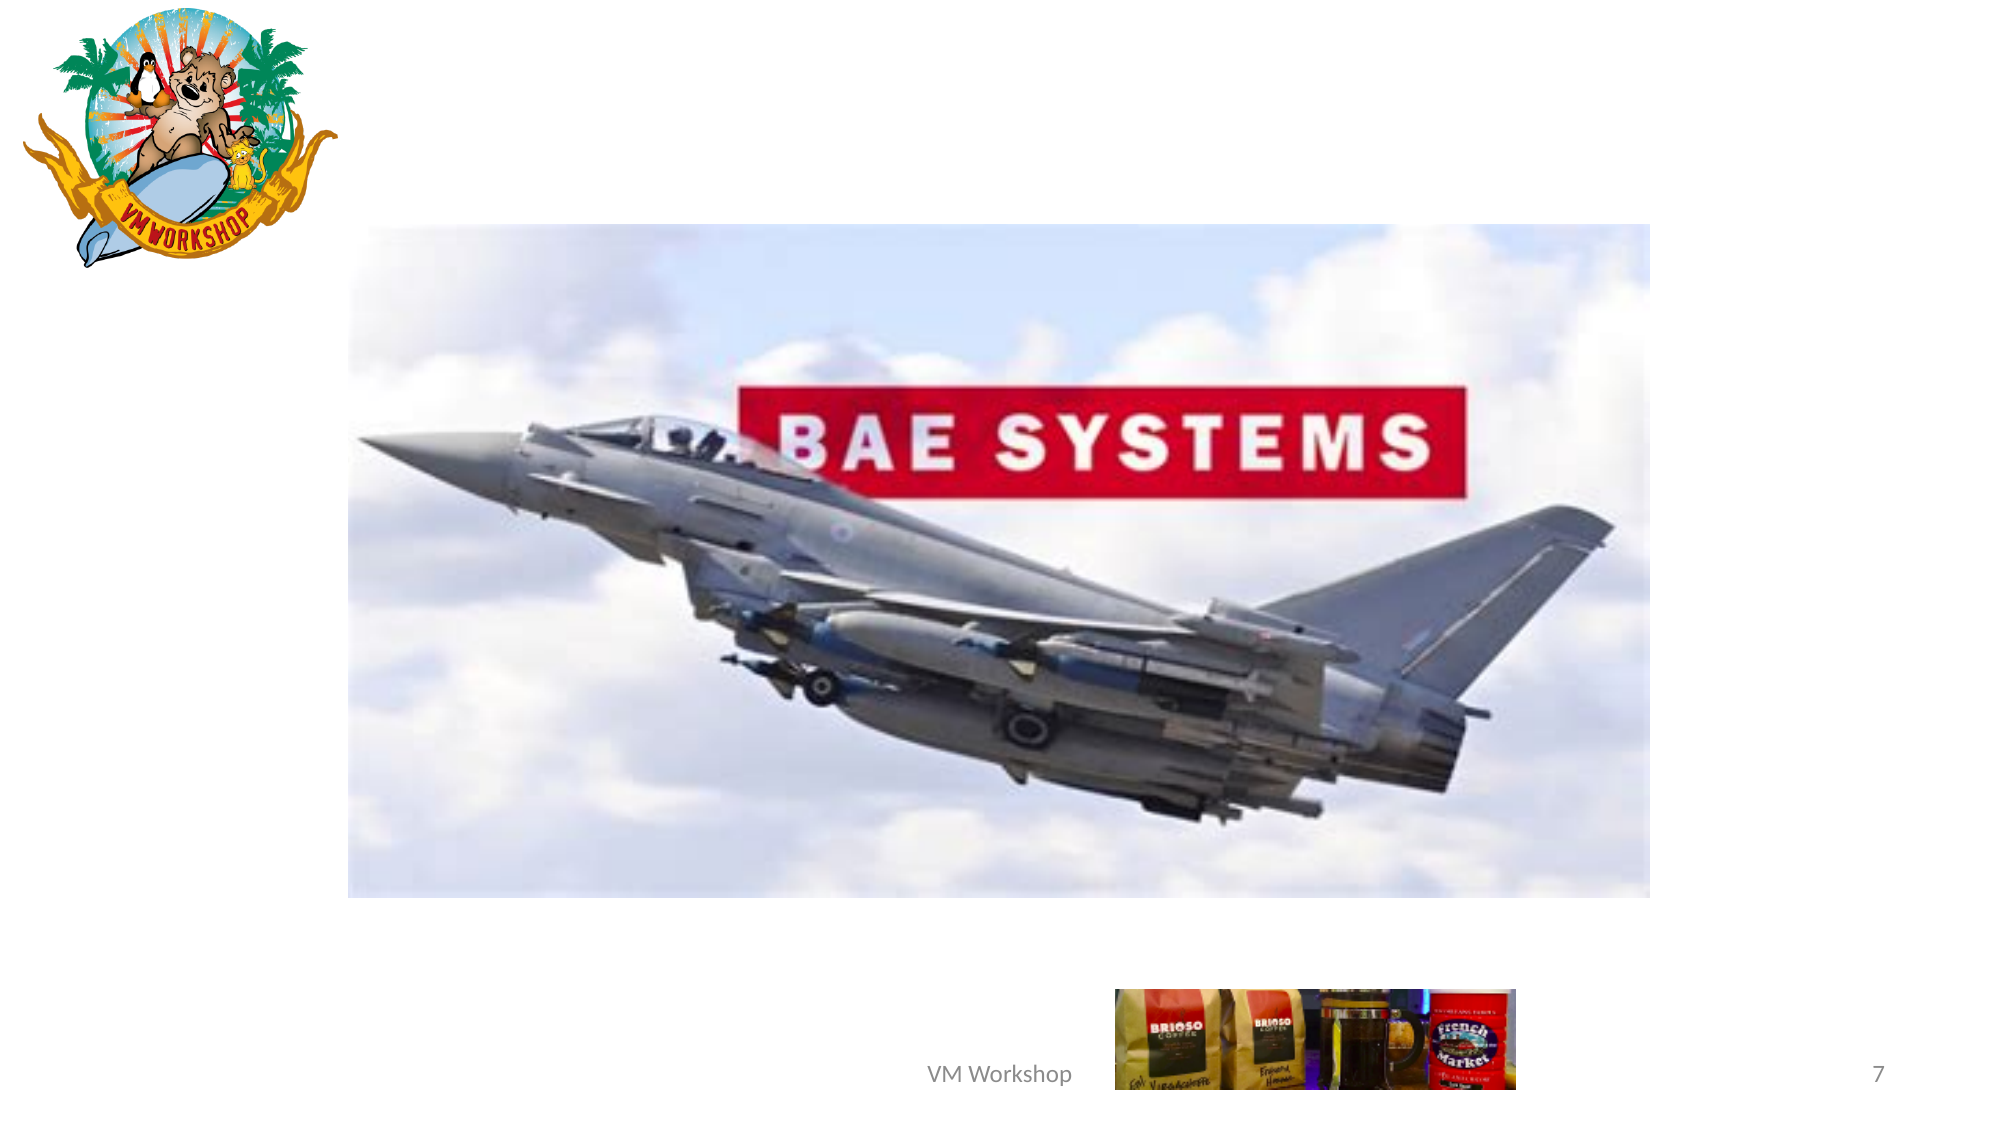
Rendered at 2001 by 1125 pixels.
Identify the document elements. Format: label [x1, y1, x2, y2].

picture [23, 8, 338, 269]
picture [1115, 989, 1516, 1090]
picture [348, 224, 1651, 898]
